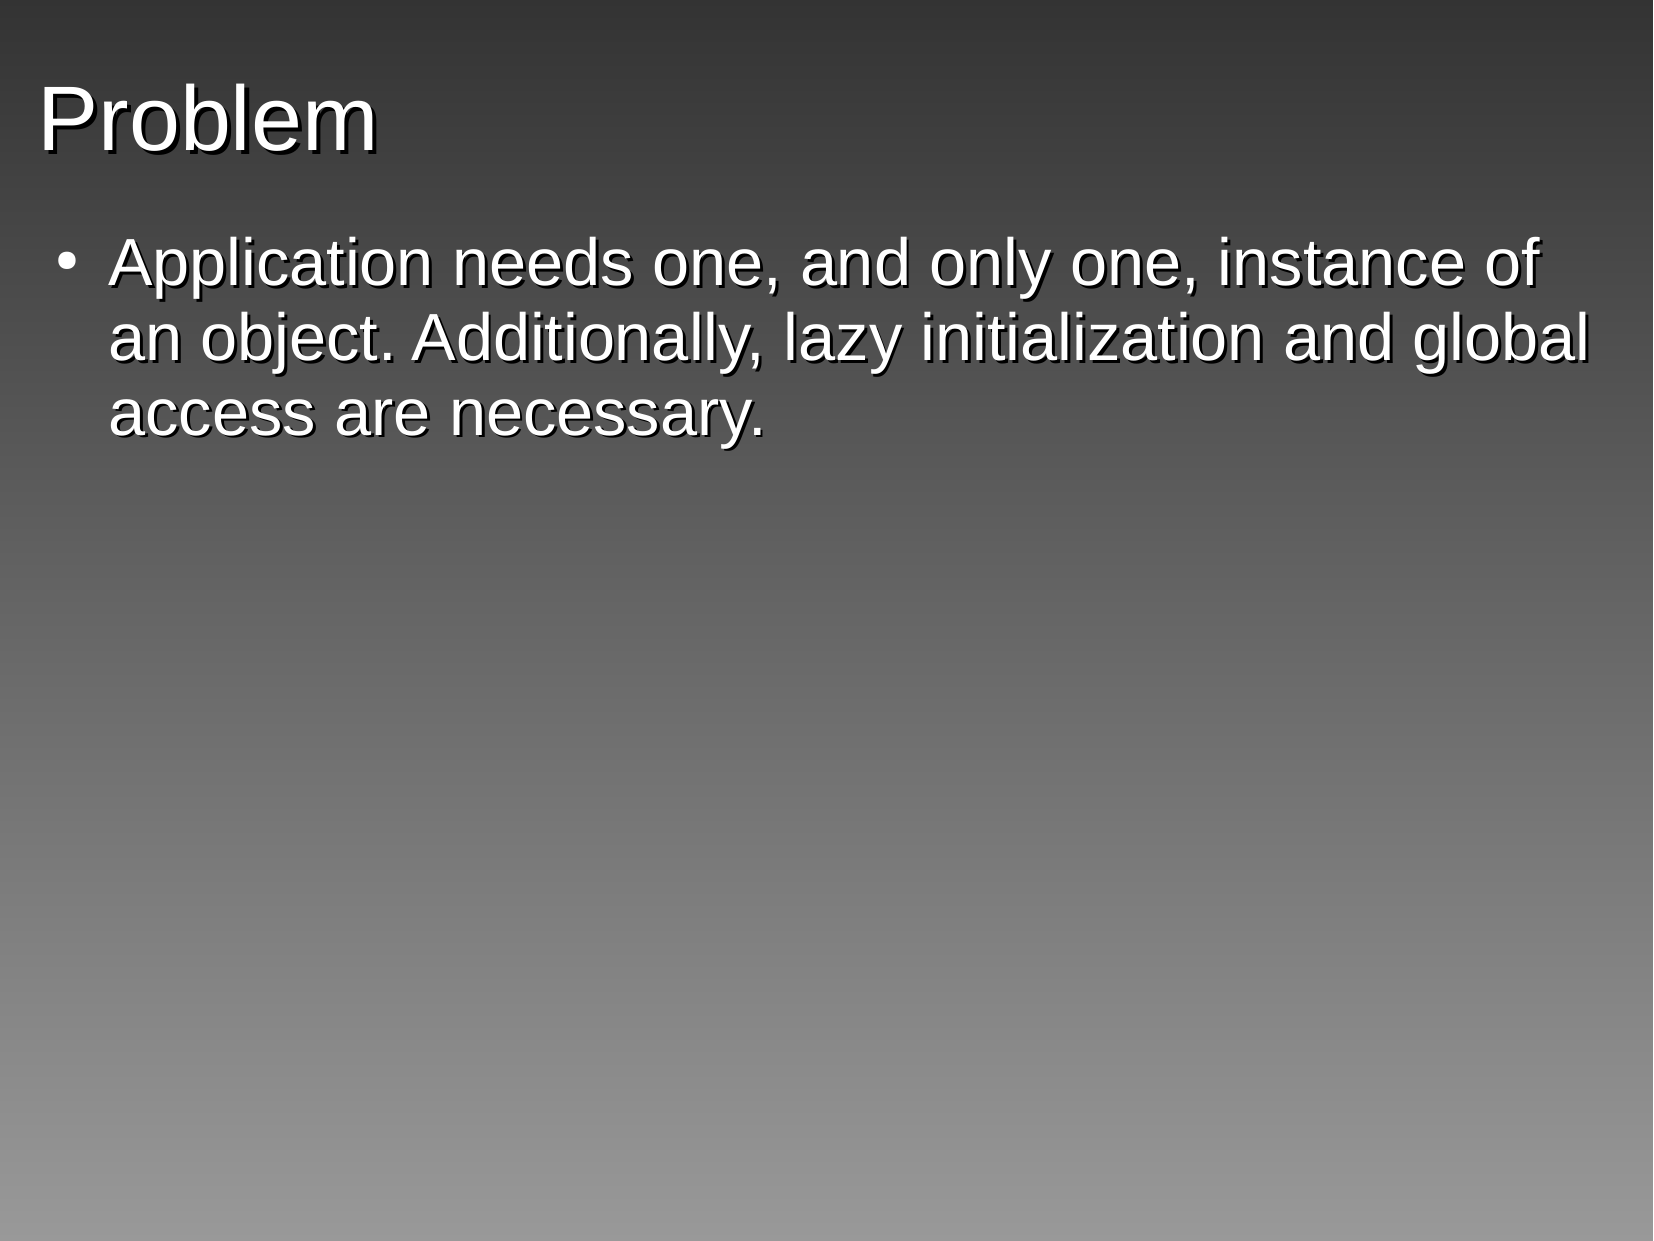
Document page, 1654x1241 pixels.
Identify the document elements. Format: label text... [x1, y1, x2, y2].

list Application needs one, and only one, instance of an object. Additionally, lazy initialization and global access are necessary. [37, 225, 1613, 1126]
title Problem [37, 49, 1613, 188]
